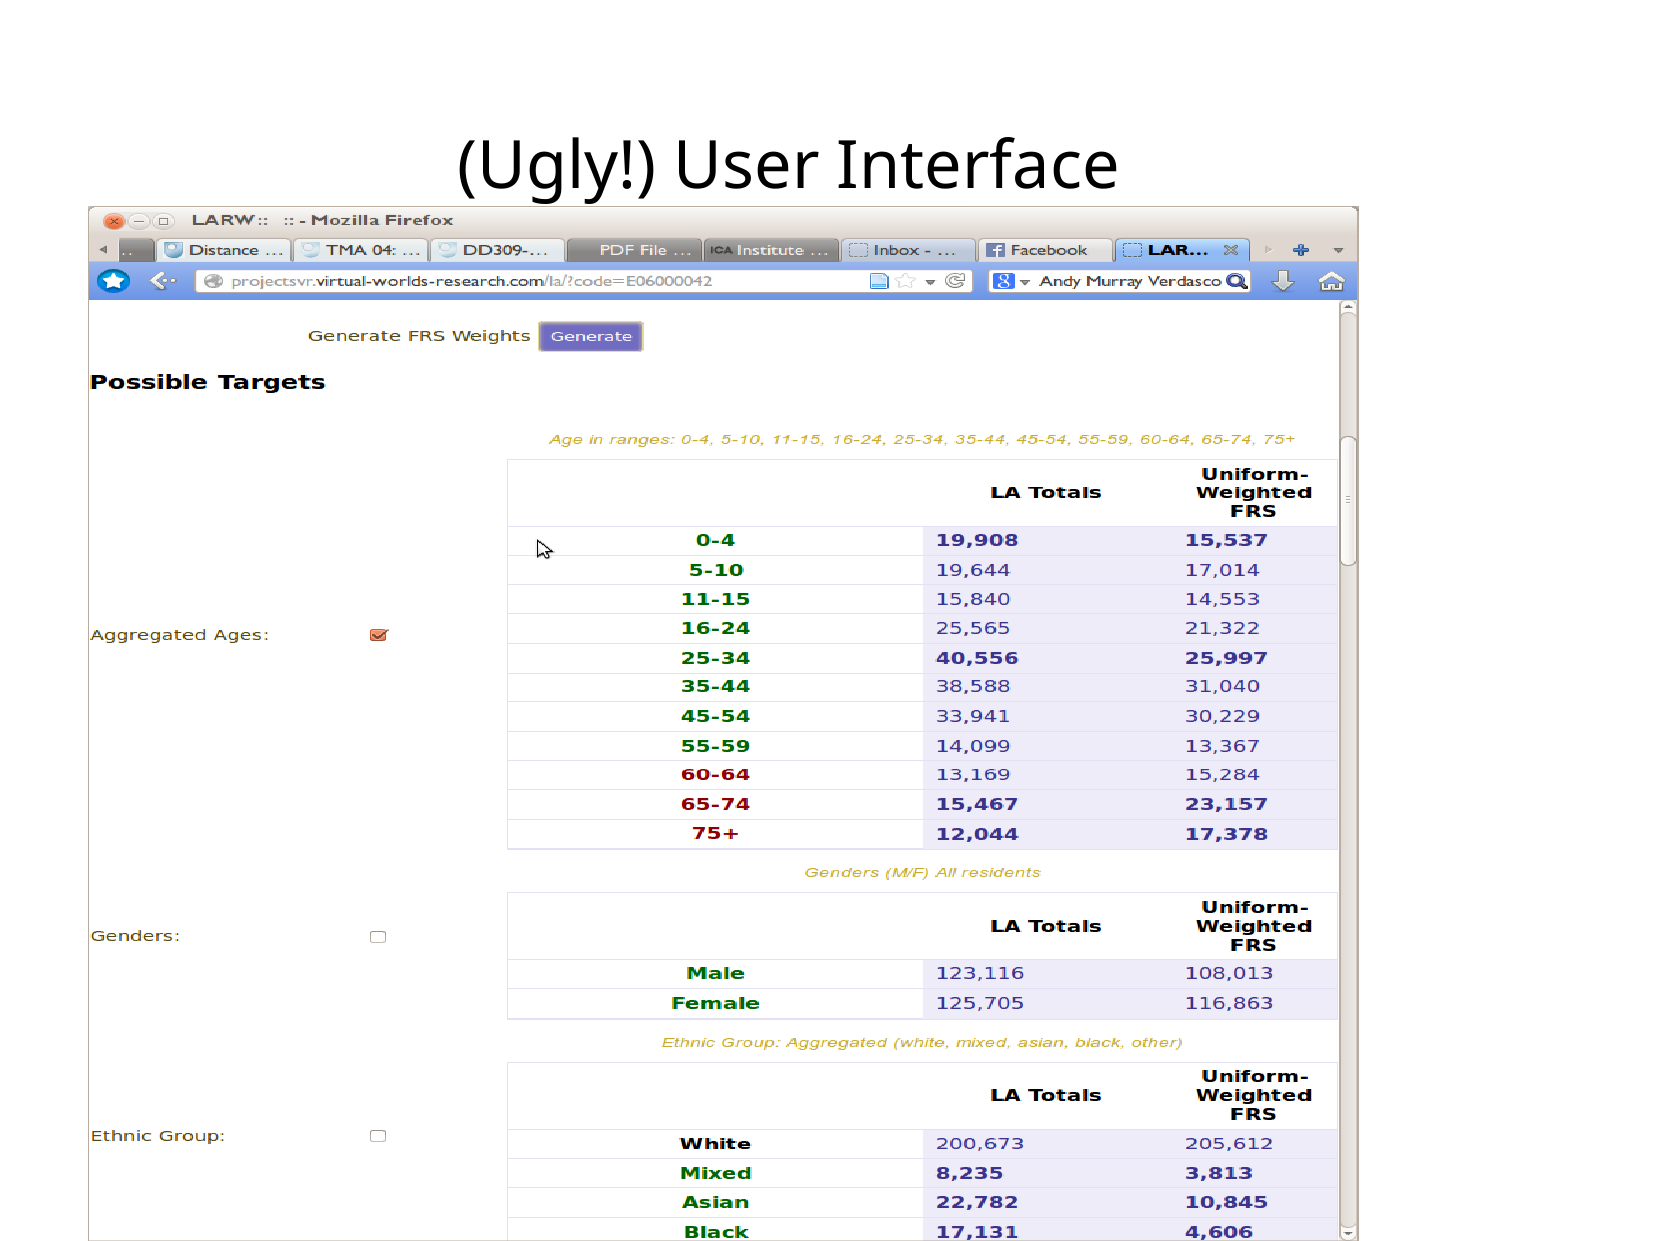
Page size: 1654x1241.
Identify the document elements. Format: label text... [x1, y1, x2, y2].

title (Ugly!) User Interface [82, 49, 1571, 257]
picture [88, 206, 1359, 1241]
